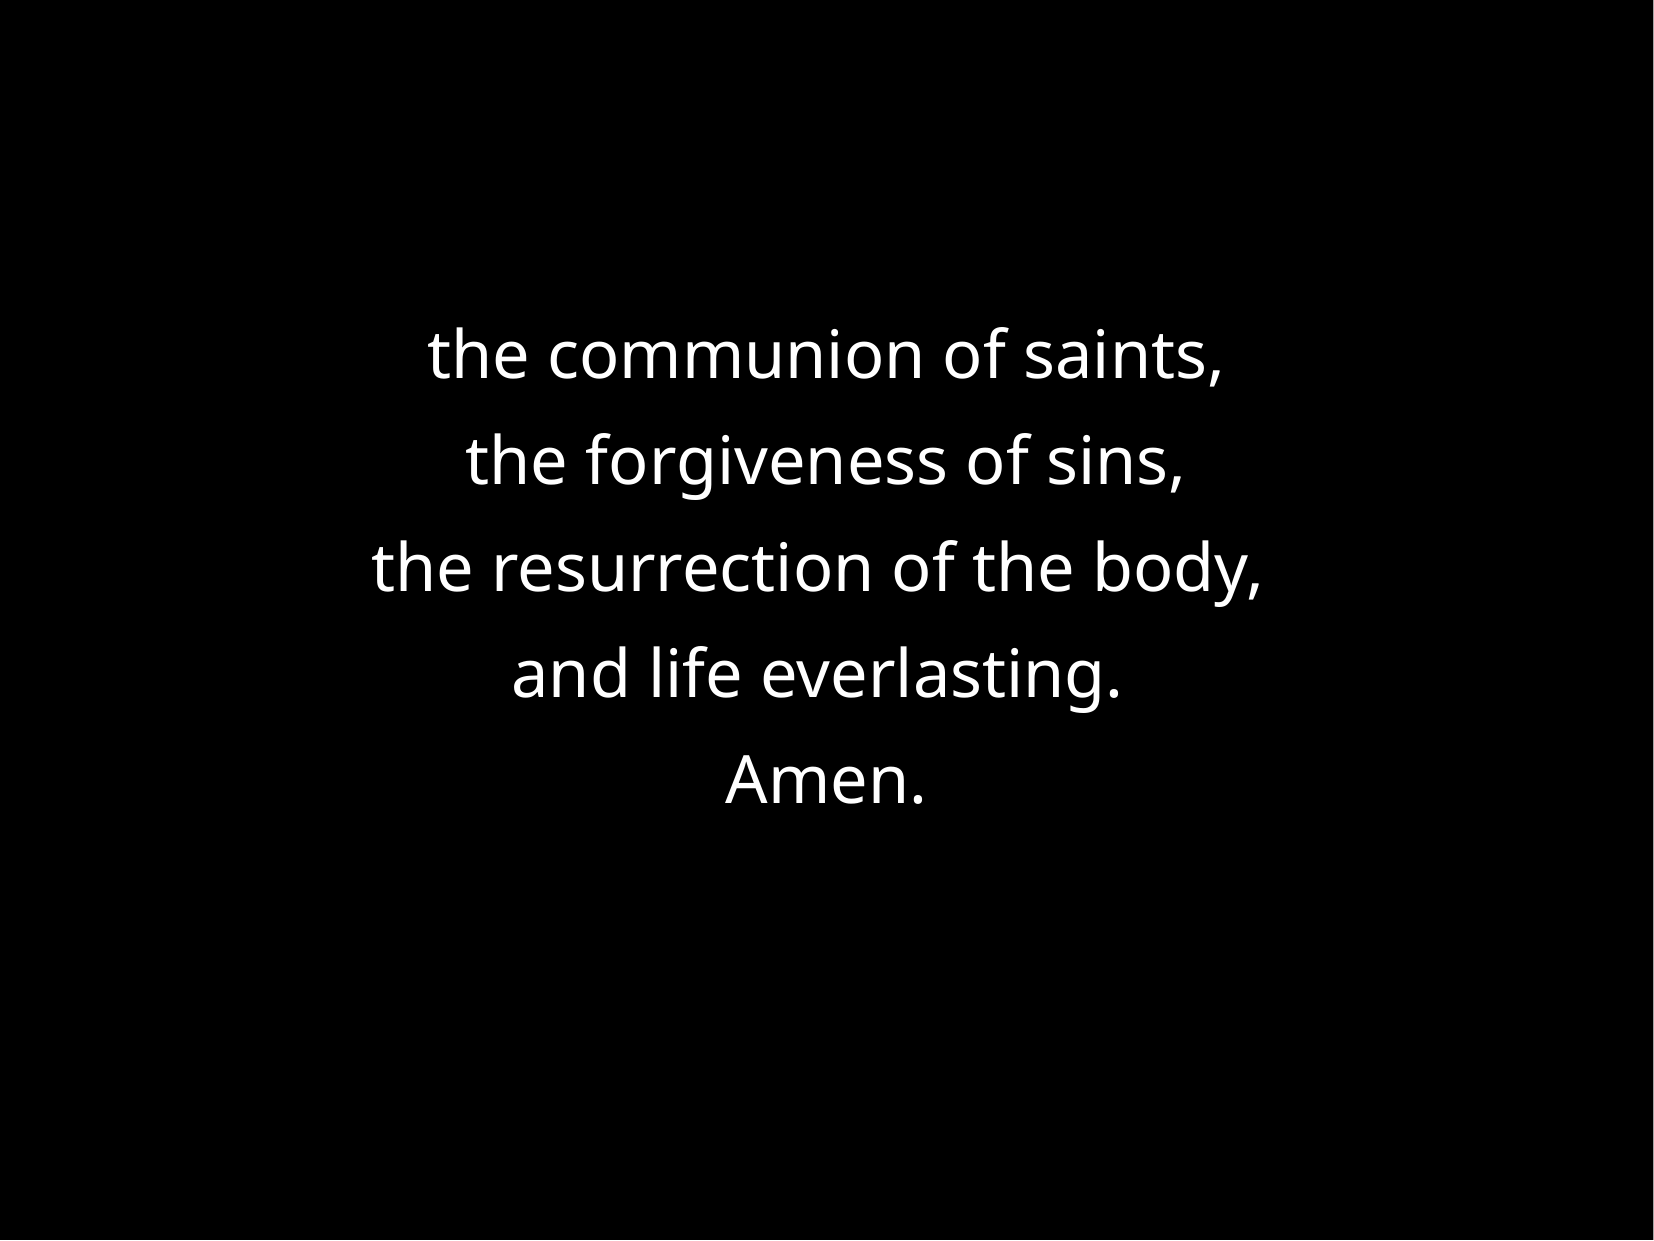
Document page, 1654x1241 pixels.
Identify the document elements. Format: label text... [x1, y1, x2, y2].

list the communion of saints, the forgiveness of sins, the resurrection of the body, and life everlasting. Amen. [0, 307, 1654, 1241]
